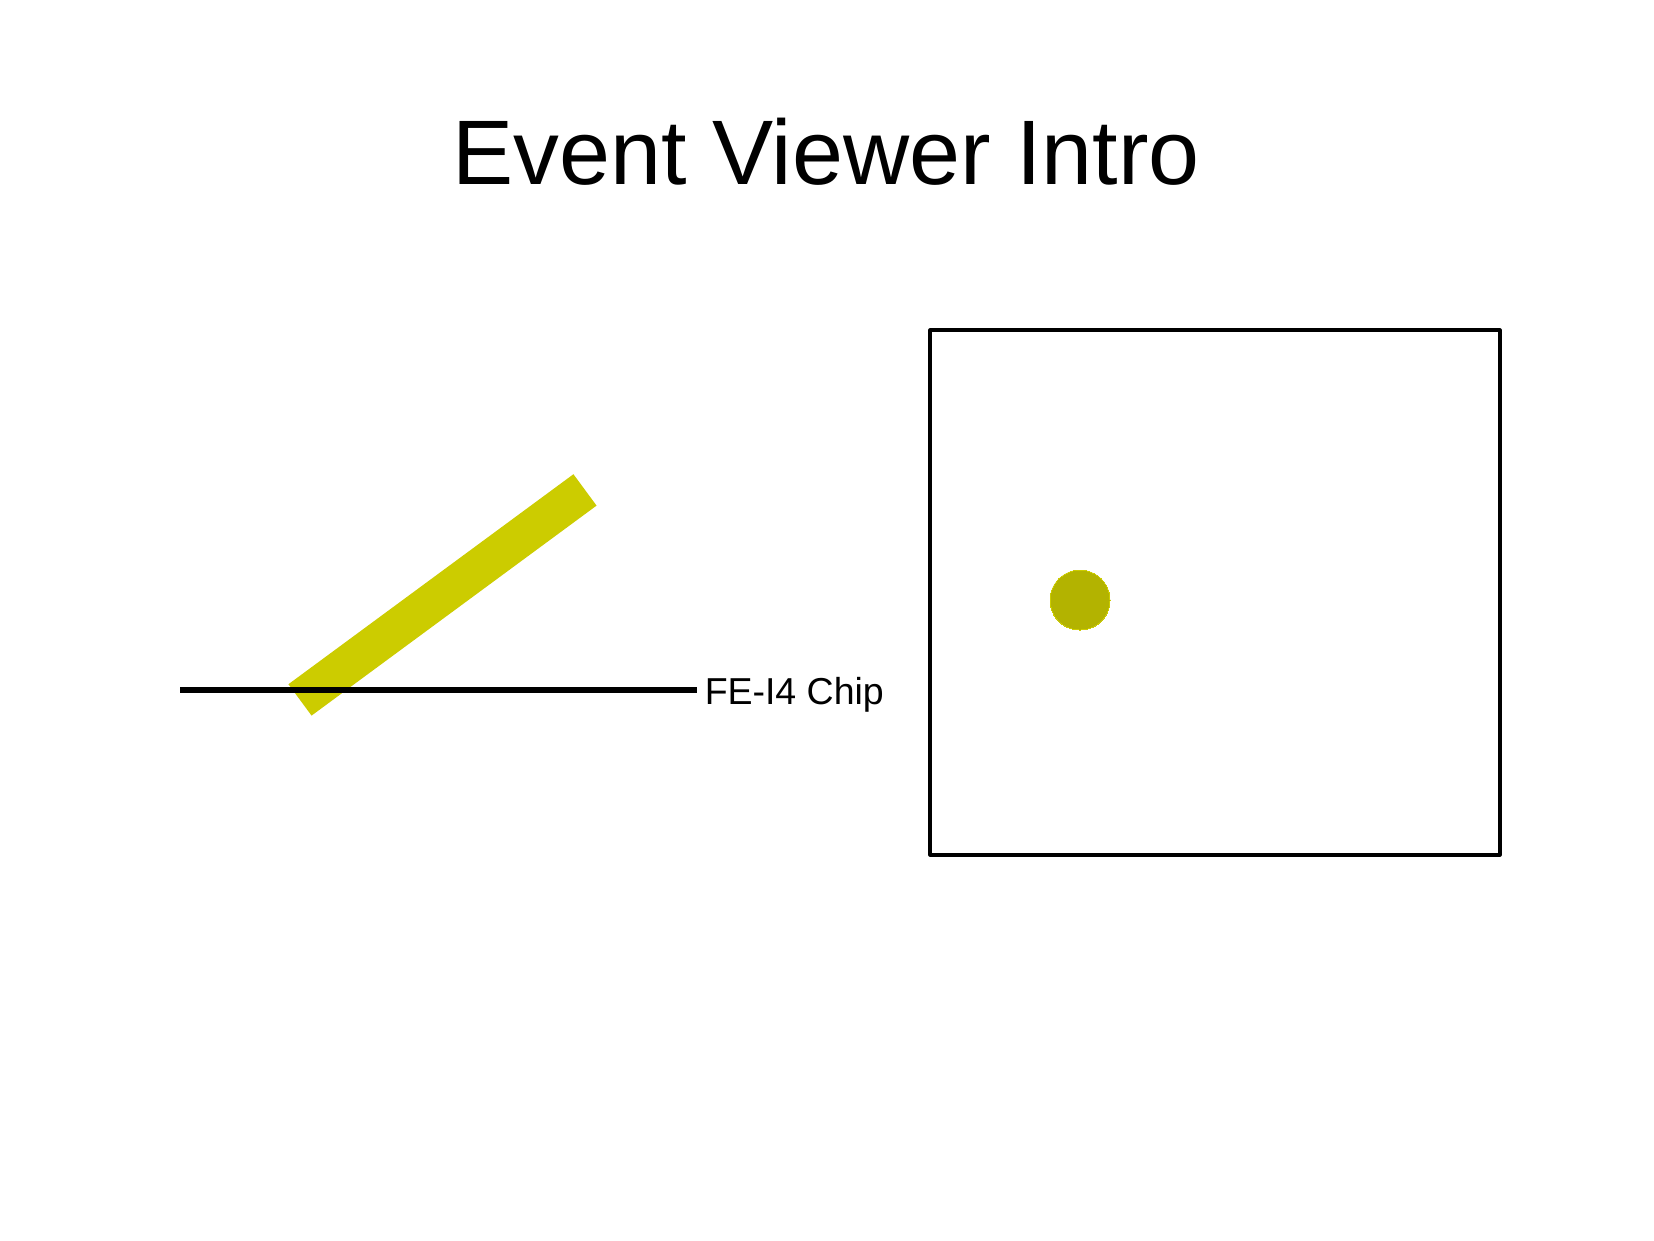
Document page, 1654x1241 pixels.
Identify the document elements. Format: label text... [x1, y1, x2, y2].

text_box FE-I4 Chip [690, 663, 899, 721]
text_box [930, 330, 1501, 856]
title Event Viewer Intro [82, 49, 1571, 257]
